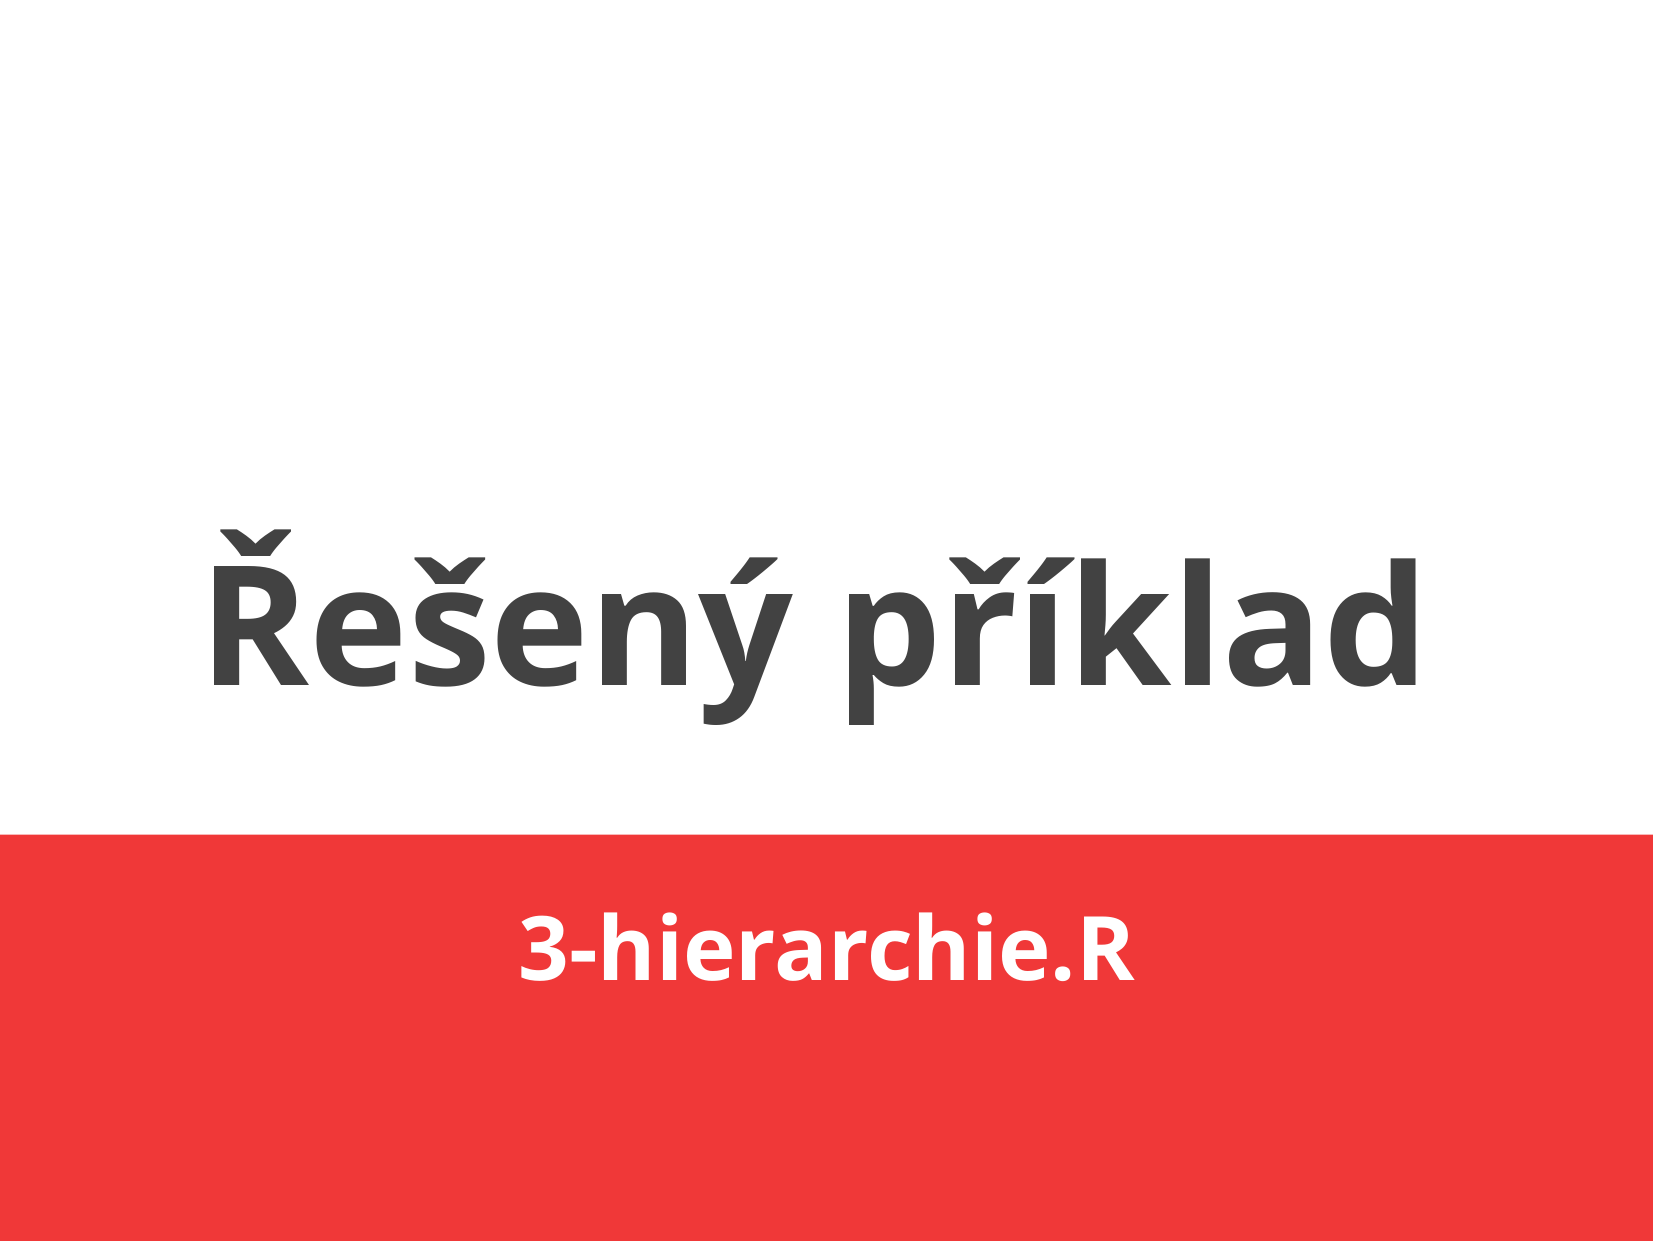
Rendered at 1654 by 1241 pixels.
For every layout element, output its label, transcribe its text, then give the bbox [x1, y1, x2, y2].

subtitle 3-hierarchie.R [82, 881, 1571, 1010]
title Řešený příklad [70, 430, 1559, 812]
